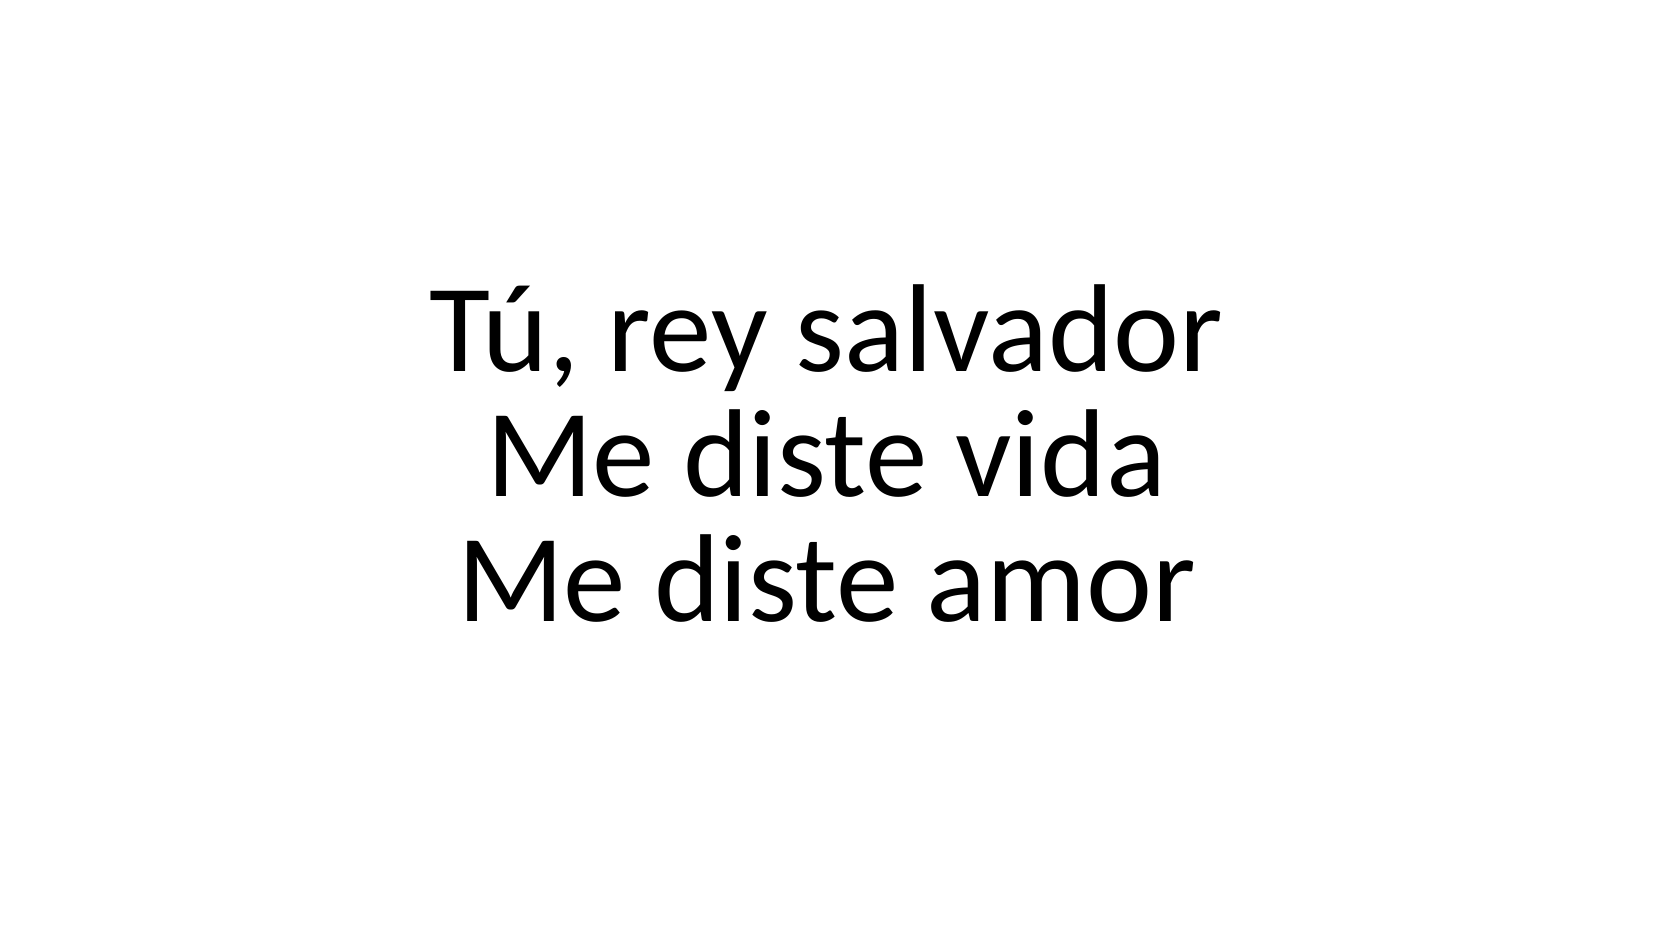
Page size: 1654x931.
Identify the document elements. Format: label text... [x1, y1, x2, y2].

title Tú, rey salvador Me diste vida Me diste amor [0, 0, 1654, 931]
